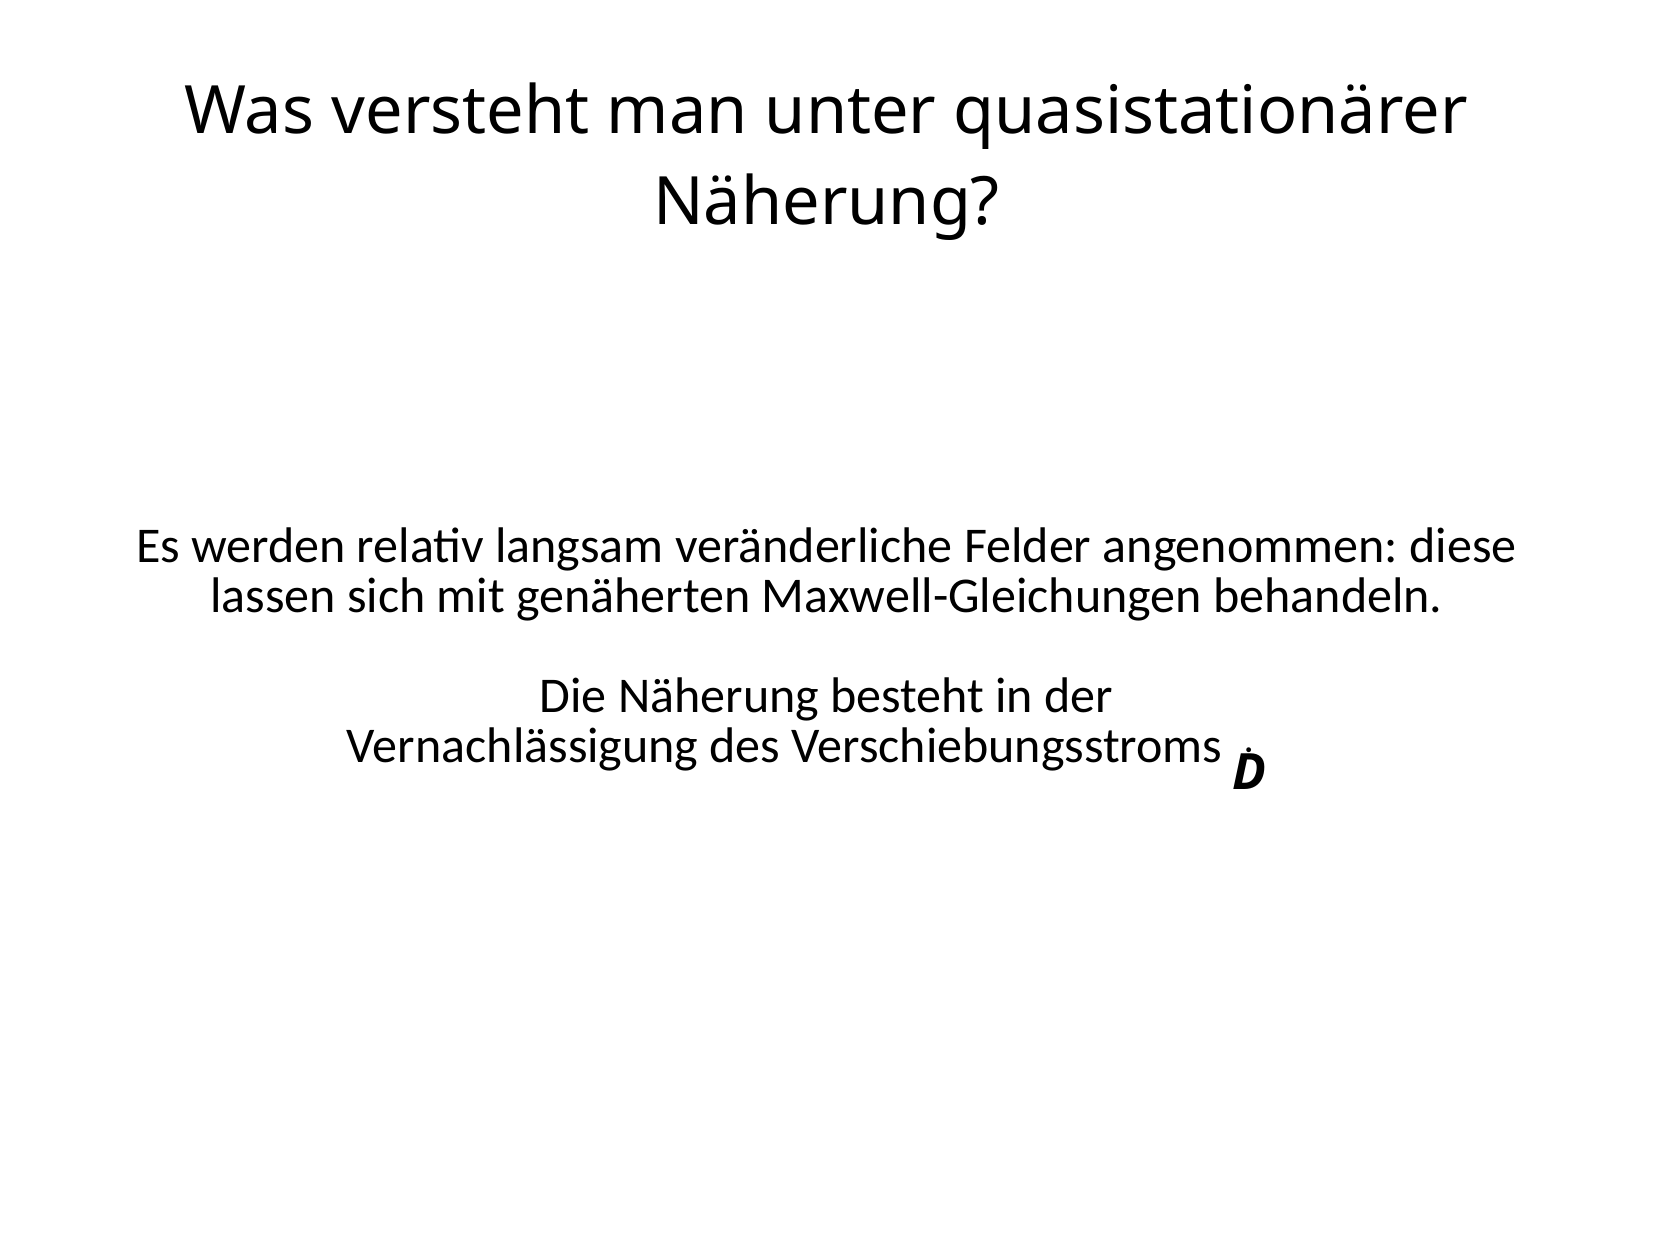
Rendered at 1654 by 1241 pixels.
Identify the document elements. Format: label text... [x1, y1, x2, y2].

subtitle Es werden relativ langsam veränderliche Felder angenommen: diese lassen sich mit genäherten Maxwell-Gleichungen behandeln. Die Näherung besteht in der Vernachlässigung des Verschiebungsstroms [82, 290, 1571, 1010]
title Was versteht man unter quasistationärer Näherung? [82, 49, 1571, 257]
chart [1225, 742, 1274, 804]
